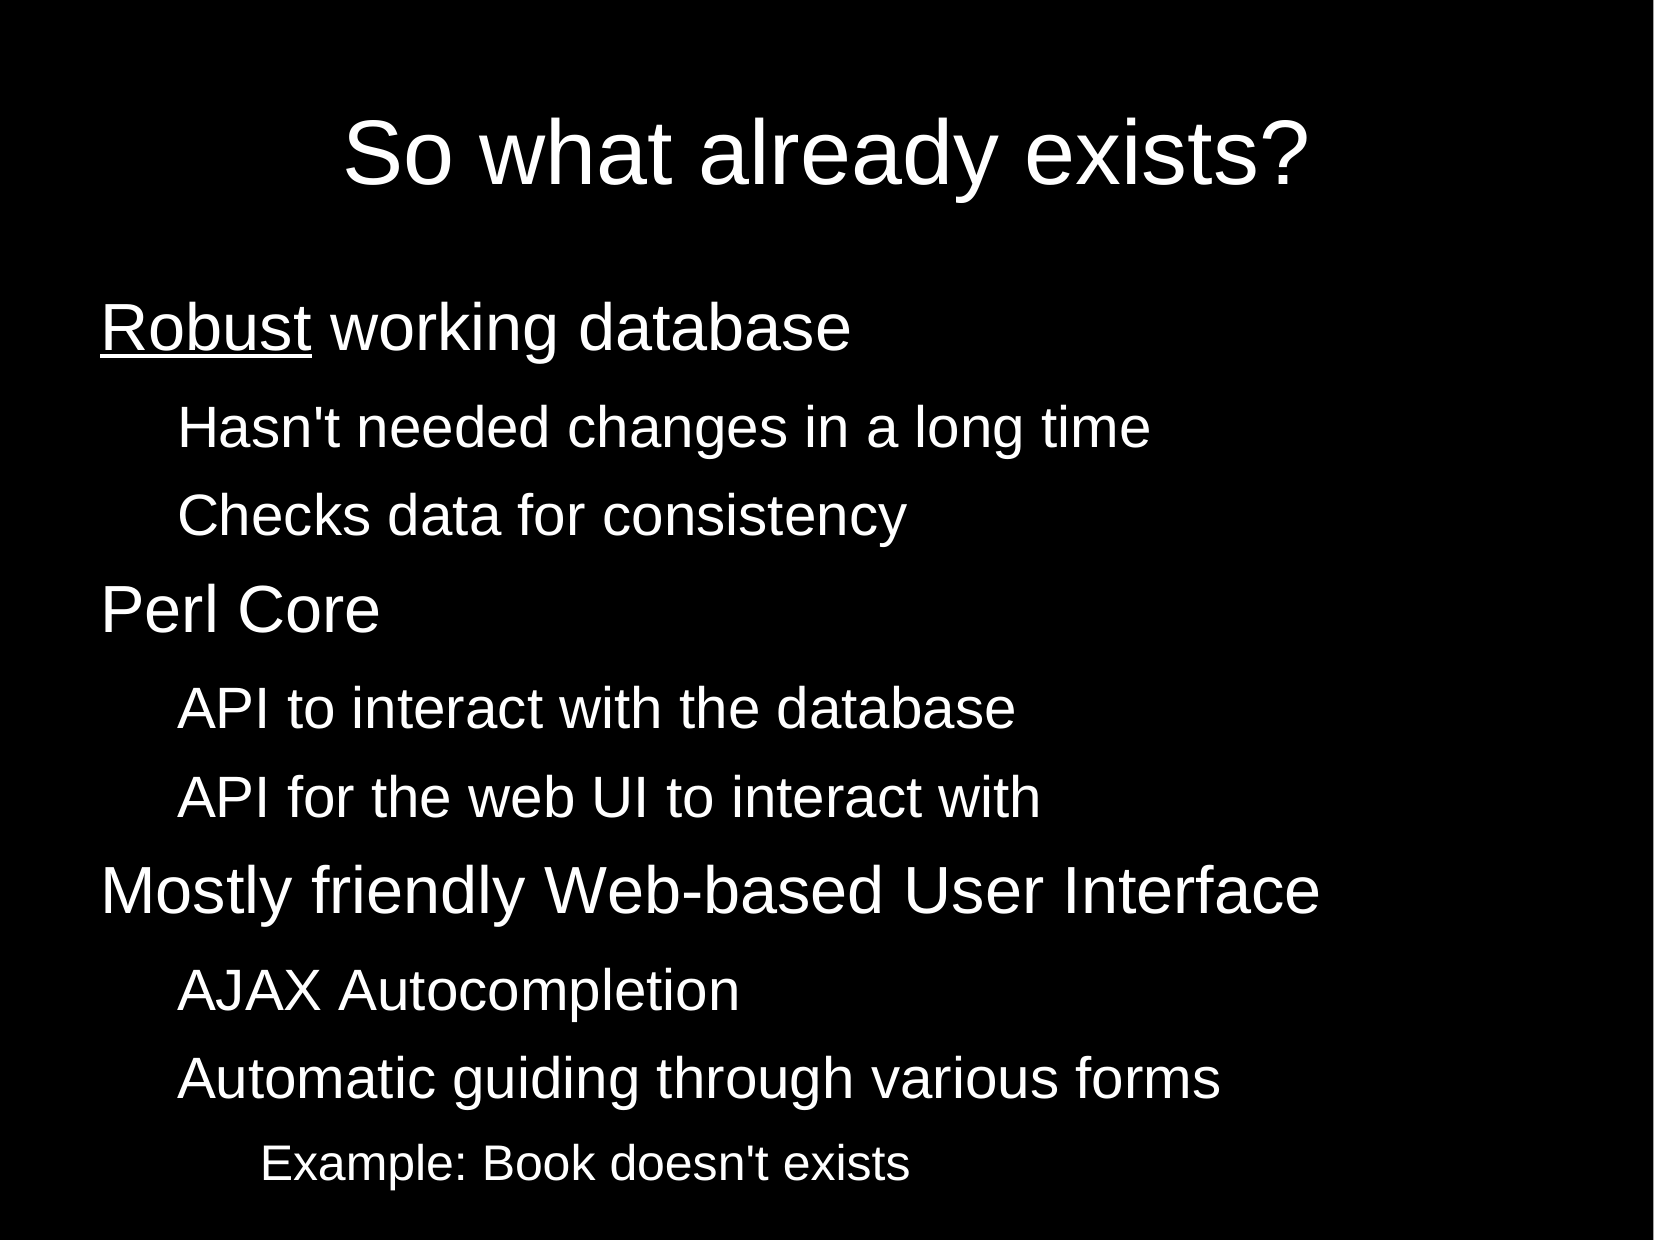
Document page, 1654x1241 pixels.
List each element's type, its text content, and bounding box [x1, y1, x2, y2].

list Robust working database Hasn't needed changes in a long time Checks data for consistency Perl Core API to interact with the database API for the web UI to interact with Mostly friendly Web-based User Interface AJAX Autocompletion Automatic guiding through various forms Example: Book doesn't exists [82, 290, 1571, 1191]
title So what already exists? [82, 49, 1571, 257]
